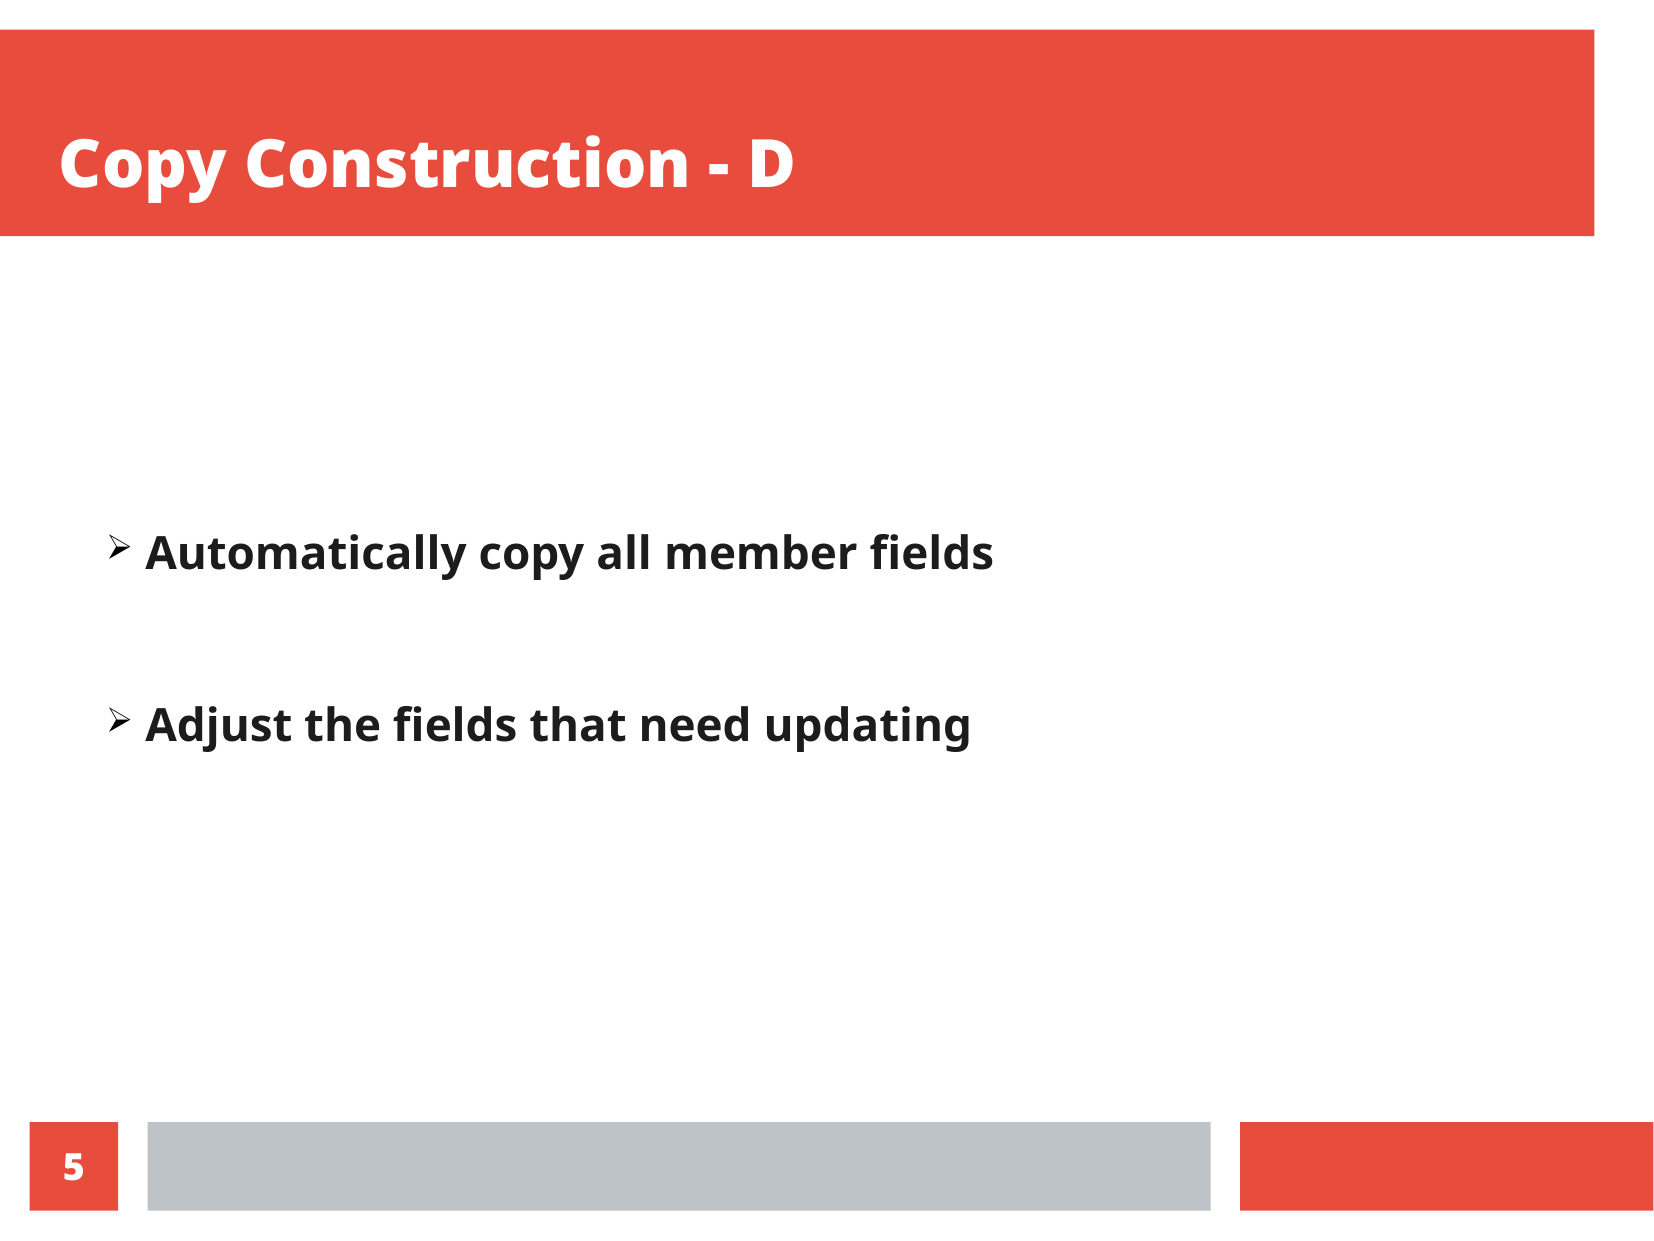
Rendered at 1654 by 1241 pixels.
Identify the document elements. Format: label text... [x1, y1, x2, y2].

title Copy Construction - D [59, 59, 1595, 207]
list Automatically copy all member fields Adjust the fields that need updating [59, 324, 1565, 1093]
